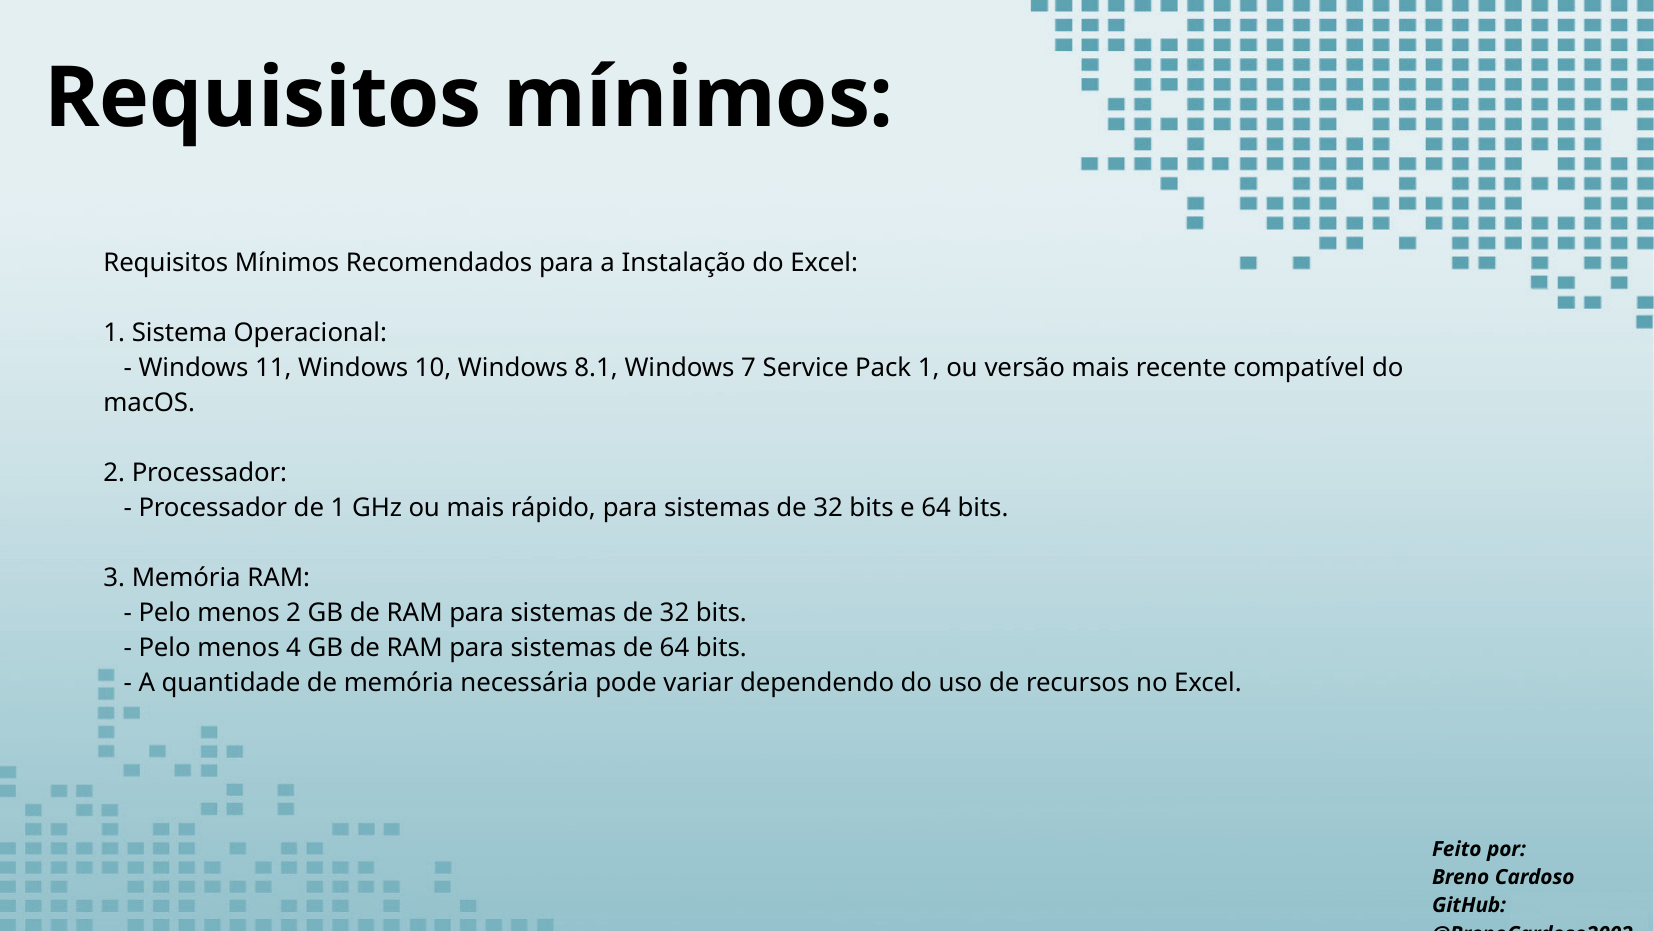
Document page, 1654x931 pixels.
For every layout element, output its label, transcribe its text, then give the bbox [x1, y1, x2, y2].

text_box Requisitos mínimos: [29, 29, 916, 178]
text_box Feito por: Breno Cardoso GitHub: @BrenoCardoso2002 [1417, 826, 1654, 931]
picture [0, 0, 1654, 931]
text_box Requisitos Mínimos Recomendados para a Instalação do Excel: 1. Sistema Operacional: - Windows 11, Windows 10, Windows 8.1, Windows 7 Service Pack 1, ou versão mais recente compatível do macOS. 2. Processador: - Processador de 1 GHz ou mais rápido, para sistemas de 32 bits e 64 bits. 3. Memória RAM: - Pelo menos 2 GB de RAM para sistemas de 32 bits. - Pelo menos 4 GB de RAM para sistemas de 64 bits. - A quantidade de memória necessária pode variar dependendo do uso de recursos no Excel. [88, 236, 1447, 709]
